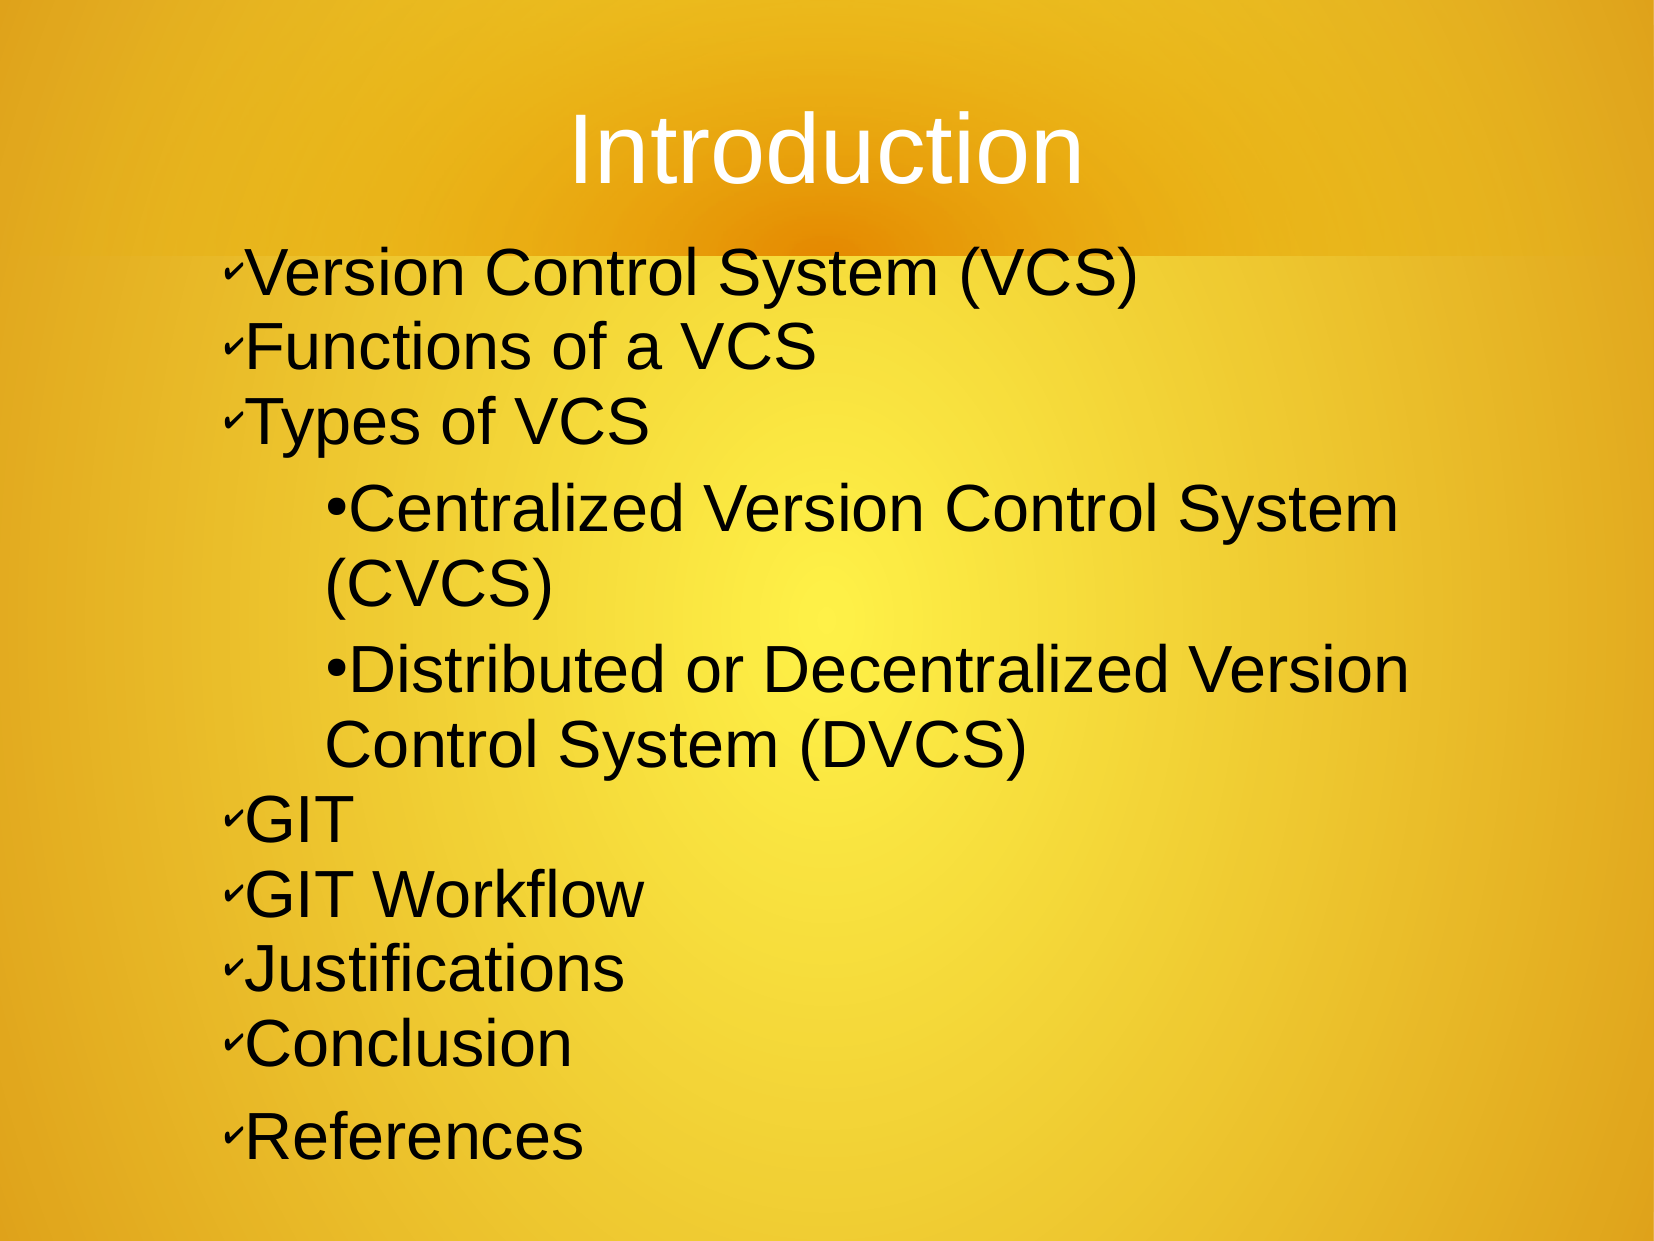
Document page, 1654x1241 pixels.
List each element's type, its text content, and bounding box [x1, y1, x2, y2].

subtitle Version Control System (VCS) Functions of a VCS Types of VCS Centralized Version Control System (CVCS) Distributed or Decentralized Version Control System (DVCS) GIT GIT Workflow Justifications Conclusion References [106, 234, 1595, 1241]
title Introduction [82, 47, 1571, 252]
